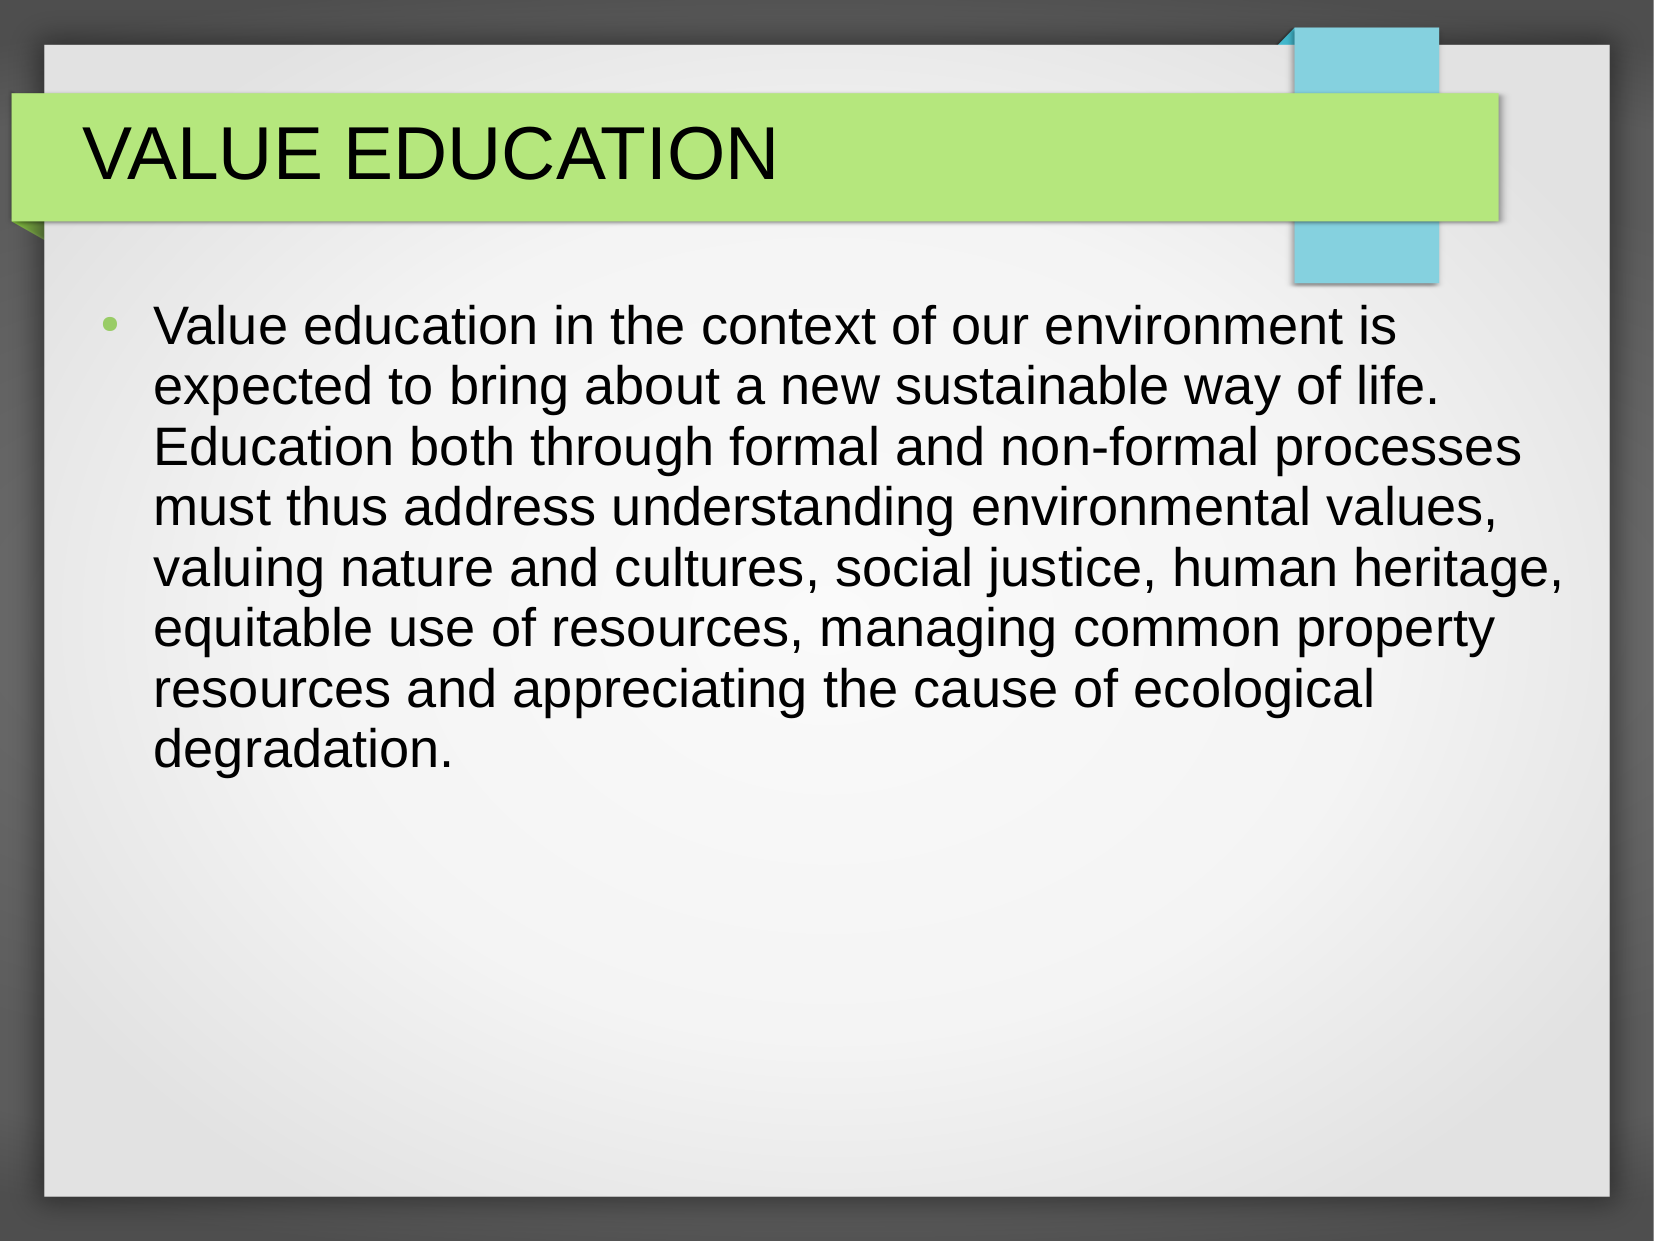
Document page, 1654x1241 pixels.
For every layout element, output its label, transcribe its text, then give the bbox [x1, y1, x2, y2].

title VALUE EDUCATION [82, 94, 1264, 213]
list Value education in the context of our environment is expected to bring about a new sustainable way of life. Education both through formal and non-formal processes must thus address understanding environmental values, valuing nature and cultures, social justice, human heritage, equitable use of resources, managing common property resources and appreciating the cause of ecological degradation. [82, 295, 1571, 1015]
picture [0, 0, 1654, 1241]
